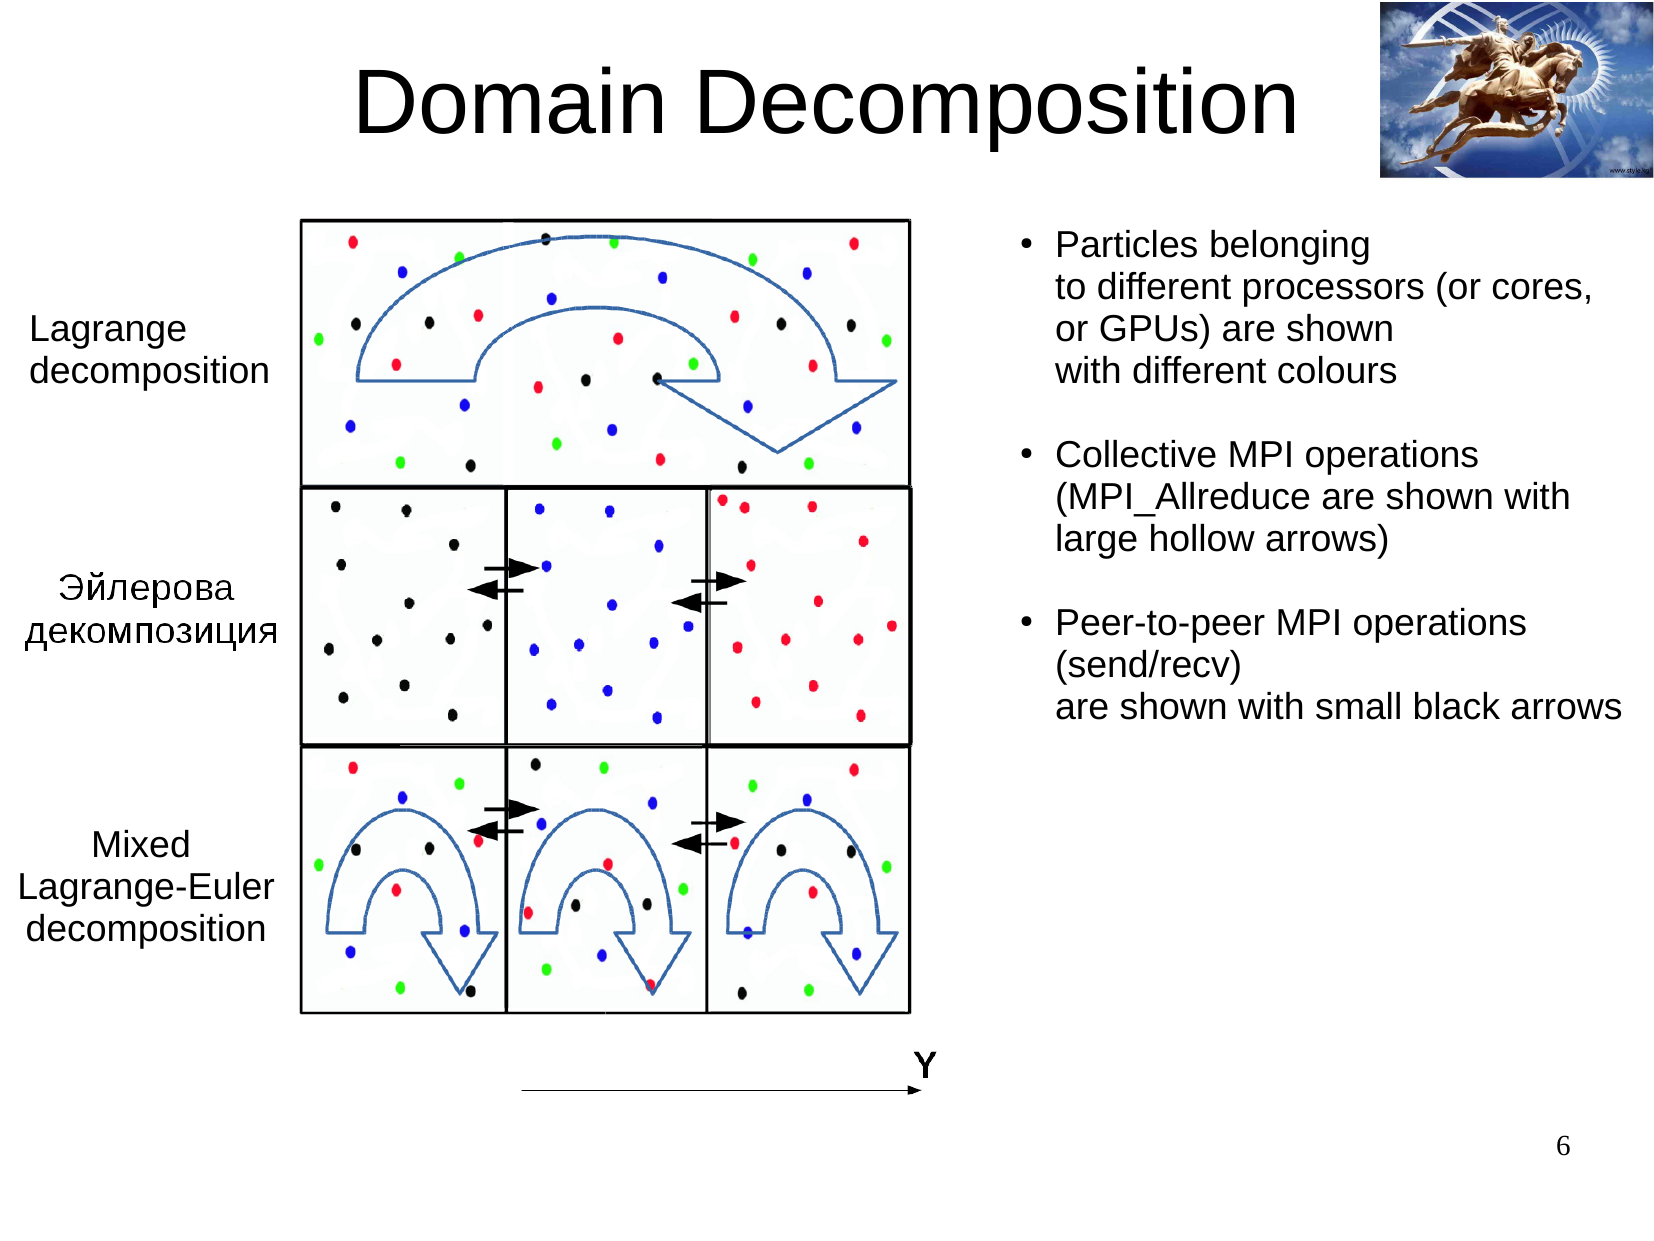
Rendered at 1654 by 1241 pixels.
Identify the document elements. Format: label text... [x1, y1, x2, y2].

picture [1380, 2, 1654, 181]
picture [16, 218, 946, 1096]
text_box Mixed Lagrange-Euler decomposition [2, 816, 290, 957]
title Domain Decomposition [82, 49, 1571, 257]
text_box Particles belonging to different processors (or cores, or GPUs) are shown with different colours Collective MPI operations (MPI_Allreduce are shown with large hollow arrows) Peer-to-peer MPI operations (send/recv) are shown with small black arrows [1005, 216, 1638, 736]
text_box Lagrange decomposition [14, 300, 286, 399]
